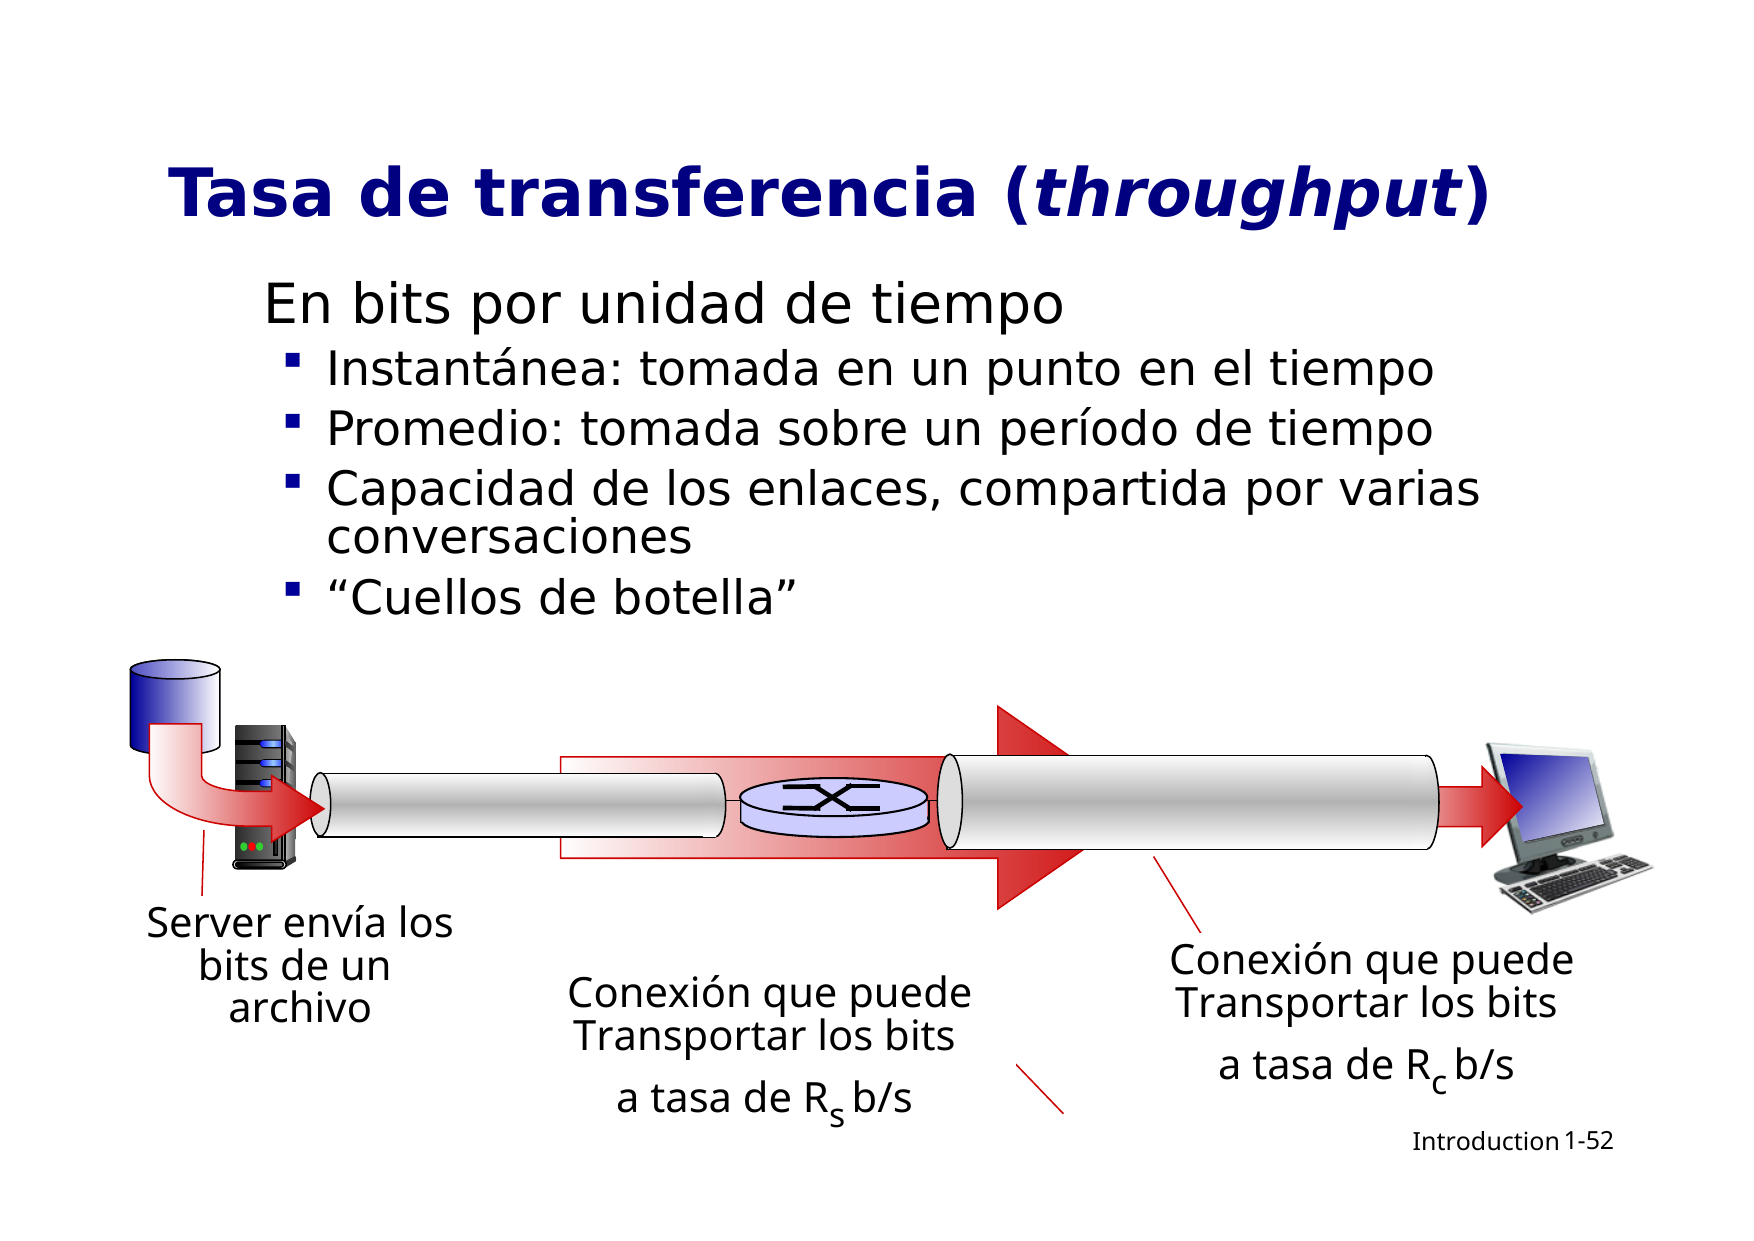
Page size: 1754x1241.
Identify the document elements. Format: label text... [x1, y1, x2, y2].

text_box [130, 671, 1604, 909]
text_box Introduction [1056, 1117, 1576, 1165]
picture [1481, 735, 1695, 928]
text_box Server envía los bits de un archivo [130, 659, 220, 679]
list En bits por unidad de tiempo Instantánea: tomada en un punto en el tiempo Promedio: tomada sobre un período de tiempo Capacidad de los enlaces, compartida por varias conversaciones “Cuellos de botella” [195, 271, 1588, 635]
title Tasa de transferencia (throughput) [154, 95, 1546, 284]
text_box Conexión que puede Transportar los bits a tasa de Rc b/s [1102, 933, 1631, 1102]
text_box Conexión que puede Transportar los bits a tasa de Rs b/s [513, 966, 1016, 1135]
text_box 1-<number> [1548, 1116, 1670, 1163]
text_box Server envía los bits de un archivo [92, 895, 508, 1039]
